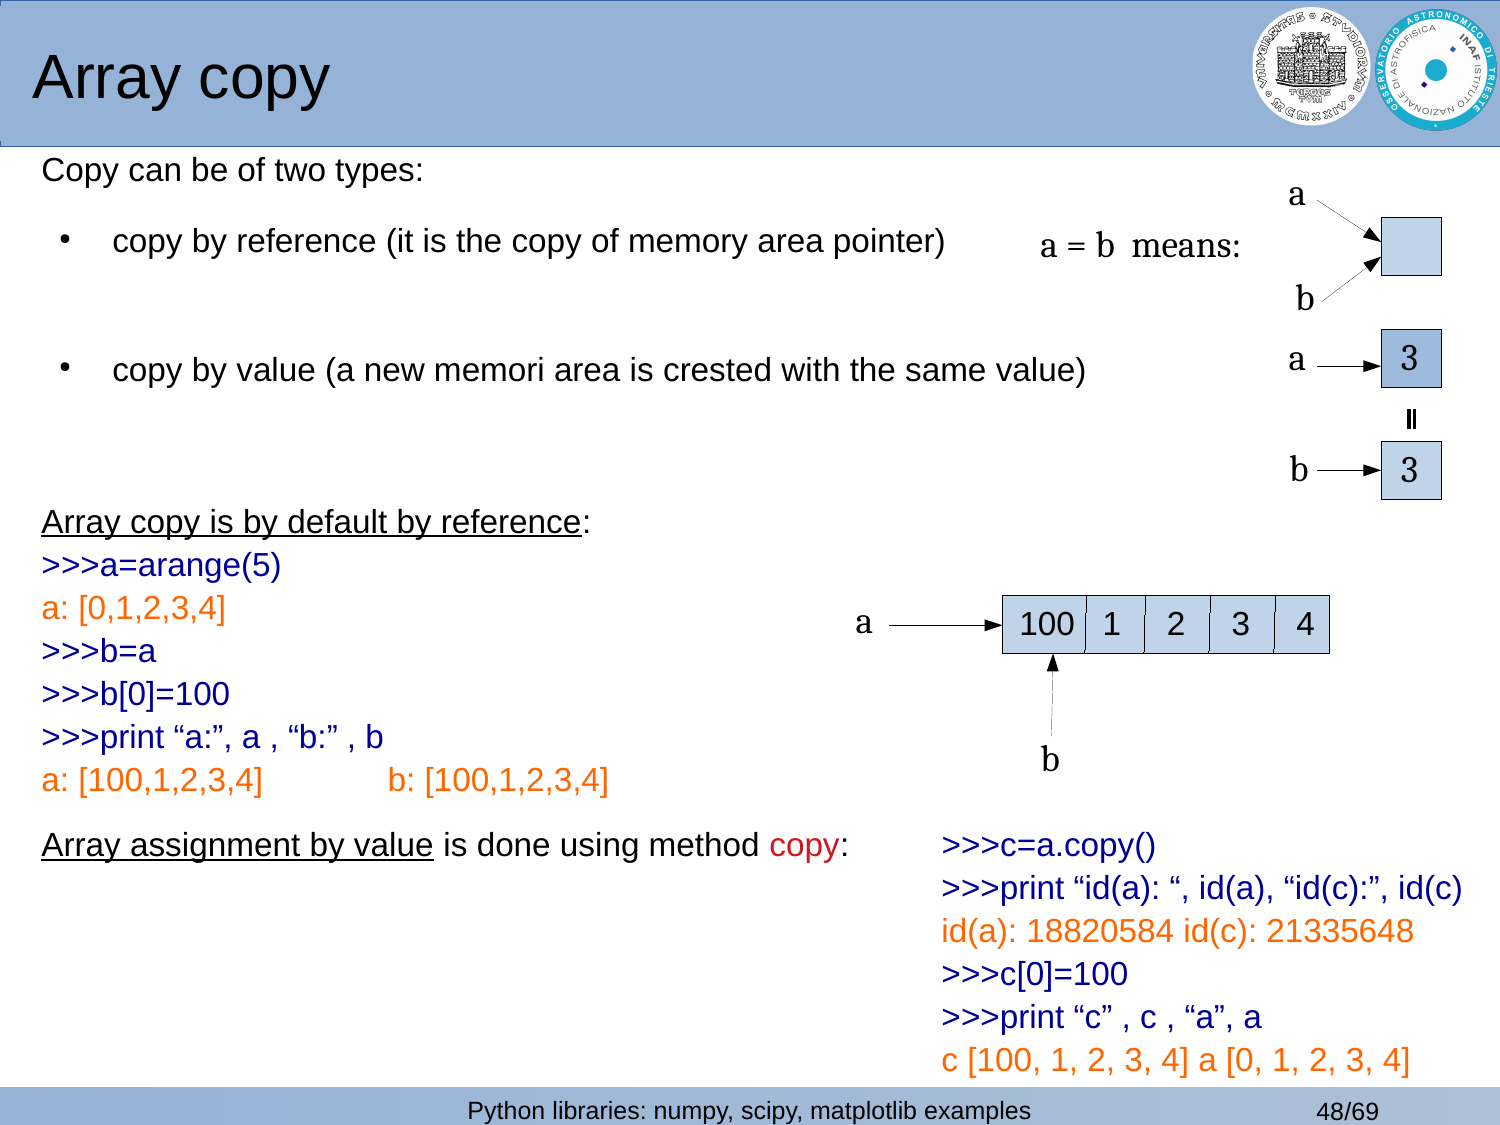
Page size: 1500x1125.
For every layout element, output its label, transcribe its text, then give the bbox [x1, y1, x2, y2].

text_box 3 [1386, 441, 1438, 501]
text_box b [1274, 440, 1327, 500]
text_box a [1273, 329, 1326, 389]
text_box Array copy [0, 5, 1253, 141]
list Copy can be of two types: copy by reference (it is the copy of memory area pointer) copy by value (a new memori area is crested with the same value) Array copy is by default by reference: >>>a=arange(5) a: [0,1,2,3,4] >>>b=a >>>b[0]=100 >>>print “a:”, a , “b:” , b a: [100,1,2,3,4] b: [100,1,2,3,4] Array assignment by value is done using method copy: >>>c=a.copy() >>>print “id(a): “, id(a), “id(c):”, id(c) id(a): 18820584 id(c): 21335648 >>>c[0]=100 >>>print “c” , c , “a”, a c [100, 1, 2, 3, 4] a [0, 1, 2, 3, 4] [26, 140, 1500, 1058]
text_box 100 1 2 3 4 [1004, 597, 1346, 687]
text_box b [1025, 730, 1078, 789]
text_box [1381, 329, 1386, 388]
text_box [1381, 441, 1386, 500]
text_box [1002, 595, 1086, 654]
text_box 3 [1386, 329, 1438, 389]
picture [1253, 0, 1500, 140]
text_box a = b means: [1025, 216, 1346, 364]
text_box b [1280, 269, 1332, 328]
text_box a [1273, 164, 1326, 216]
text_box [1438, 441, 1442, 500]
text_box [1381, 217, 1442, 276]
text_box a [840, 592, 893, 652]
text_box [1438, 329, 1442, 388]
